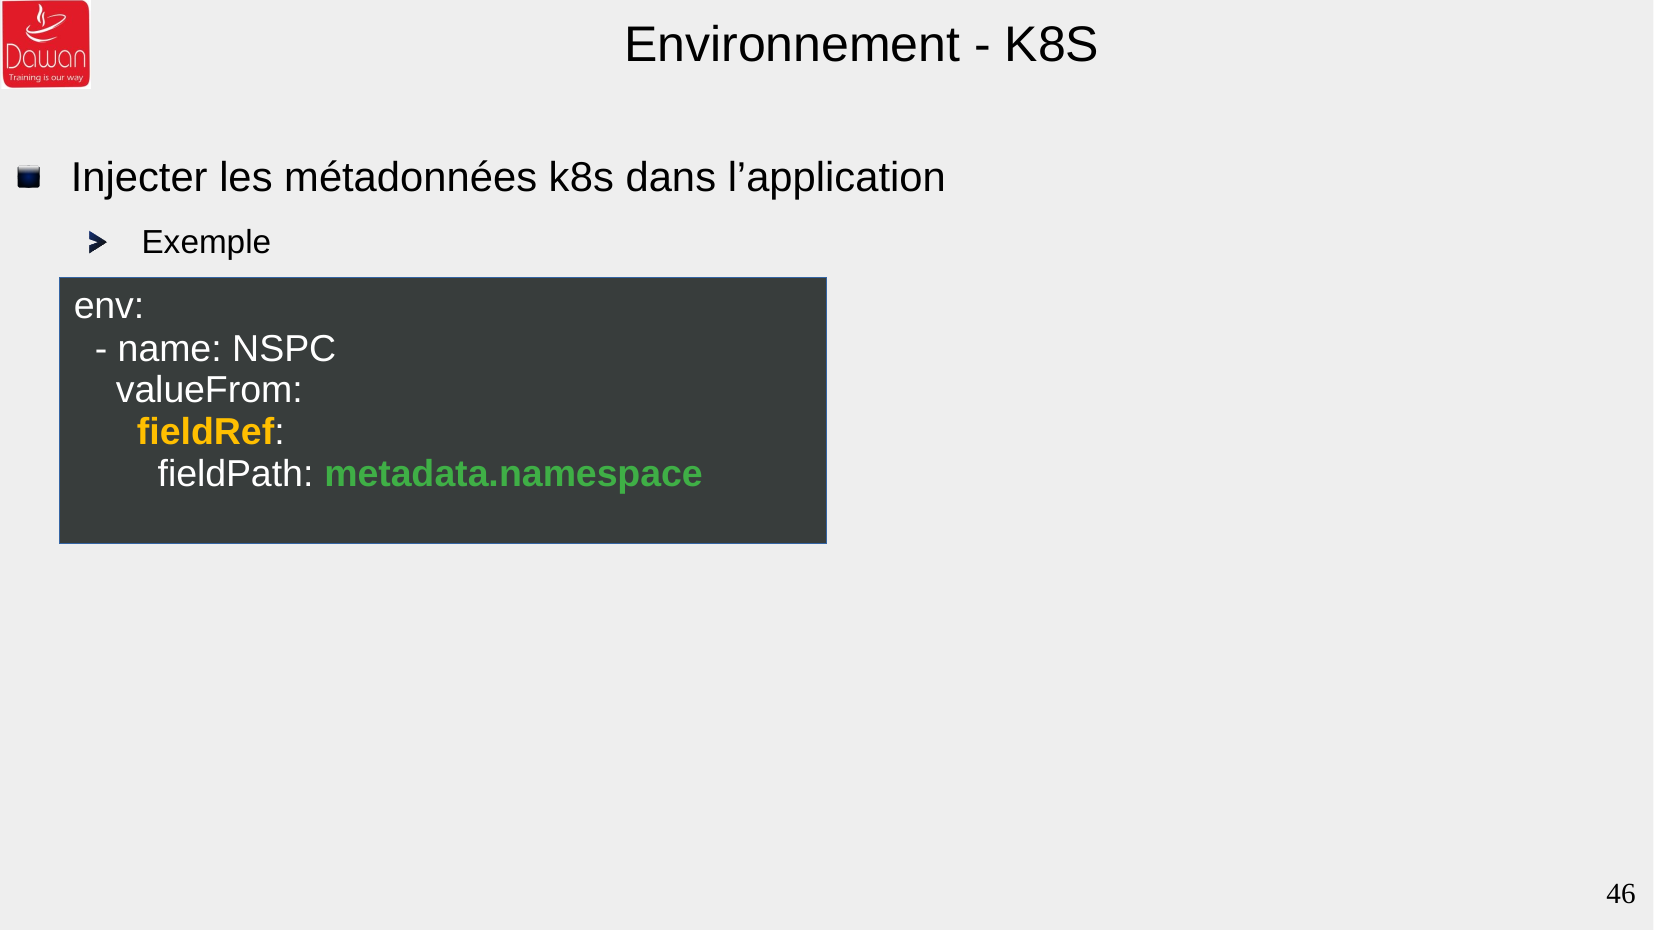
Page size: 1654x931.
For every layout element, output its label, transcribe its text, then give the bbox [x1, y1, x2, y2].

list Injecter les métadonnées k8s dans l’application Exemple [0, 88, 1654, 886]
text_box env: - name: NSPC valueFrom: fieldRef: fieldPath: metadata.namespace [59, 277, 827, 544]
picture [1, 0, 91, 88]
title Environnement - K8S [366, 0, 1287, 88]
